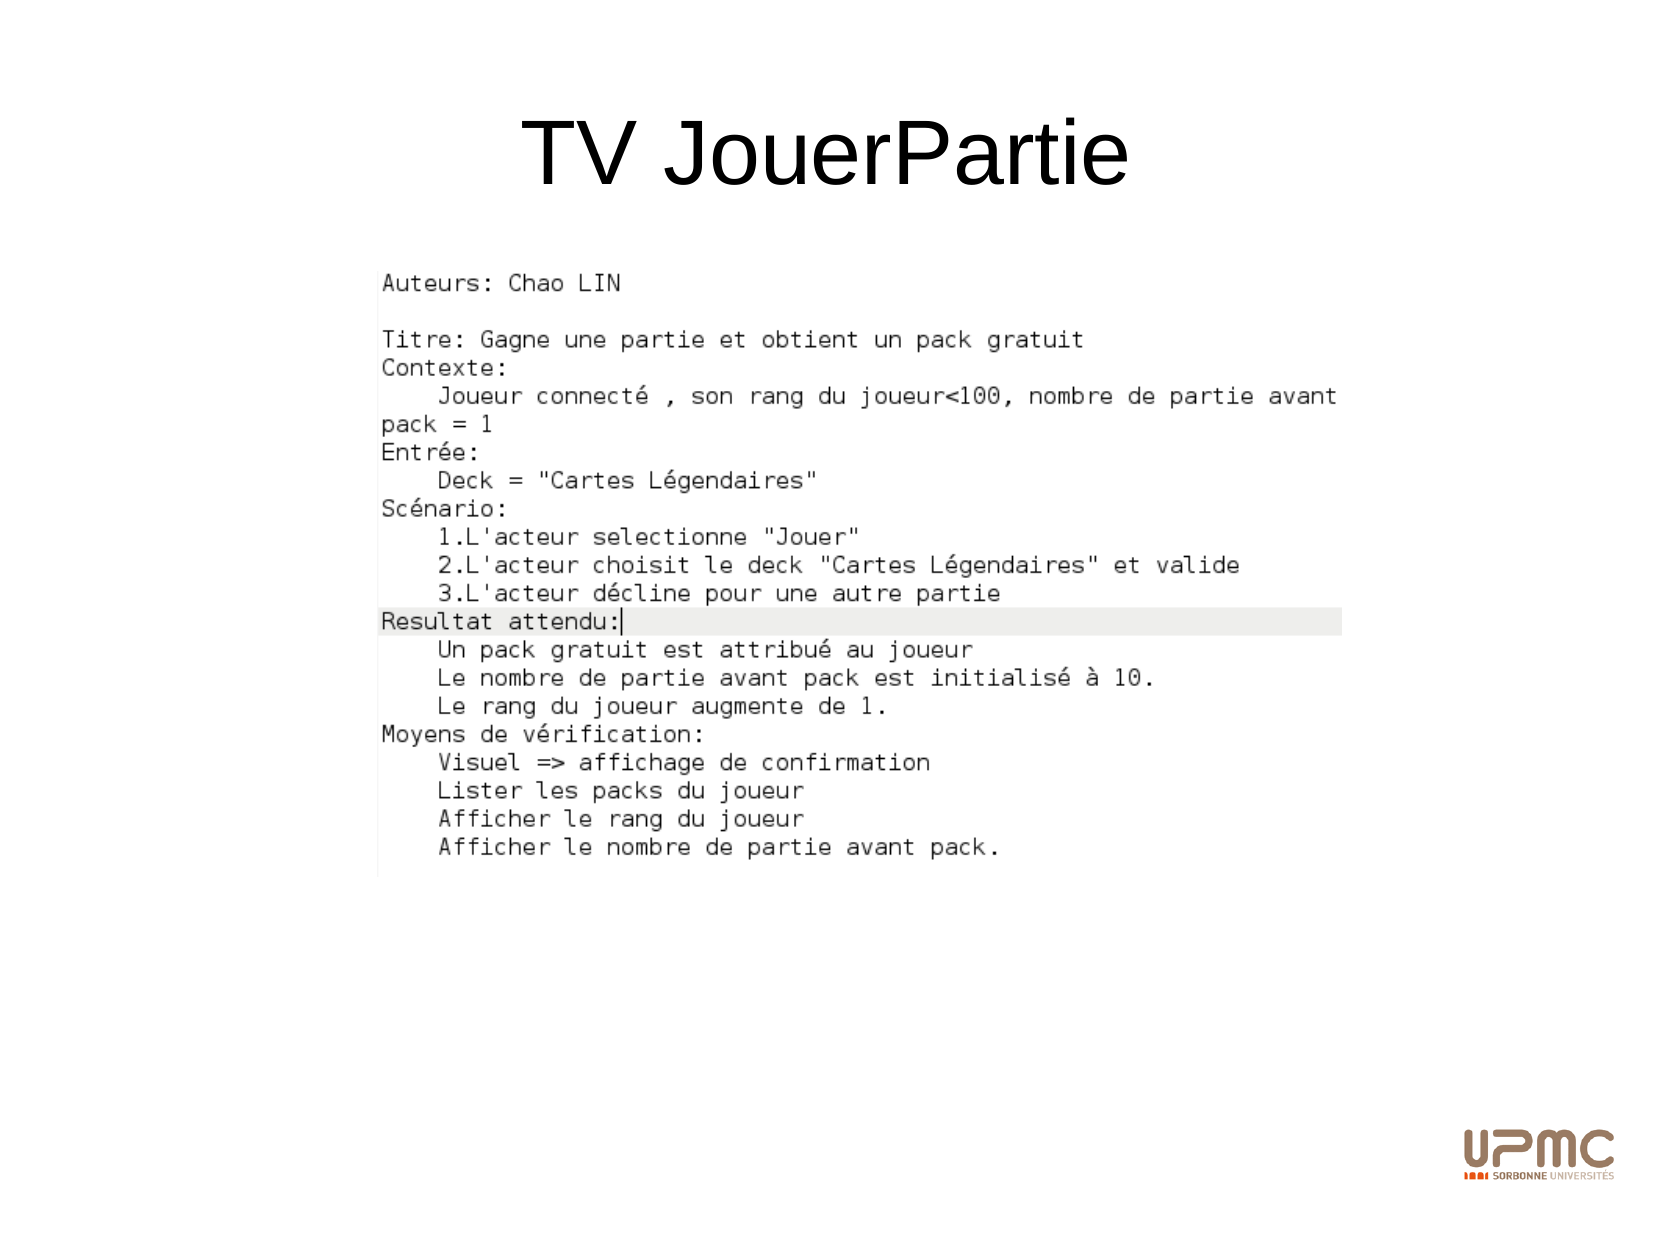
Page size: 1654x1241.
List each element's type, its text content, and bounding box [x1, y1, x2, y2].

title TV JouerPartie [82, 49, 1571, 257]
picture [377, 271, 1342, 877]
picture [1464, 1104, 1614, 1205]
